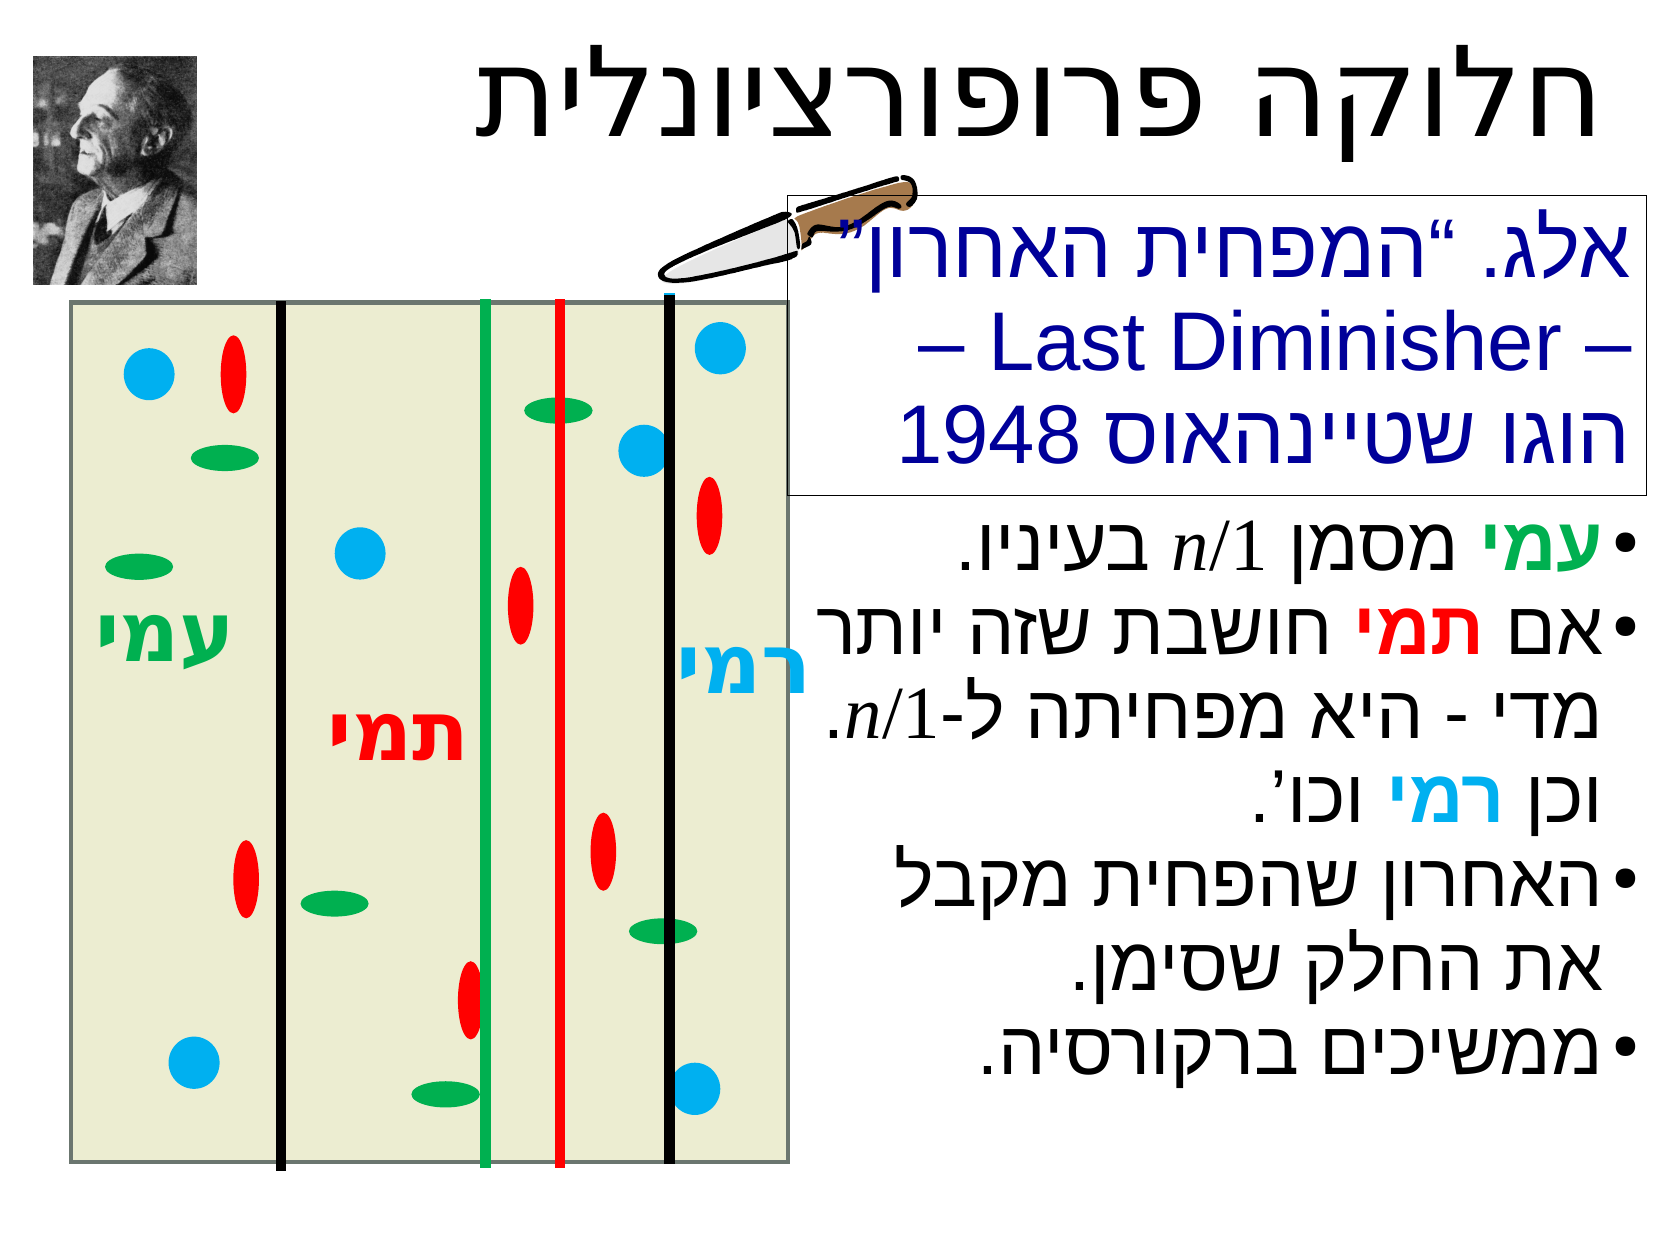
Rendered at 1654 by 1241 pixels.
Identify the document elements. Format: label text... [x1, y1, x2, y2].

text_box תמי [312, 678, 485, 787]
text_box עמי מסמן 1/n בעיניו. אם תמי חושבת שזה יותר מדי - היא מפחיתה ל-1/n. וכן רמי וכו’. האחרון שהפחית מקבל את החלק שסימן. ממשיכים ברקורסיה. [787, 495, 1654, 1111]
text_box [491, 302, 555, 1162]
text_box [71, 302, 276, 1162]
title חלוקה פרופורציונלית [0, 6, 1654, 166]
text_box אלג. “המפחית האחרון” – Last Diminisher – הוגו שטיינהאוס 1948 [787, 195, 1647, 495]
picture [647, 172, 921, 289]
text_box [286, 302, 480, 1162]
text_box עמי [80, 579, 251, 689]
text_box [675, 302, 787, 611]
text_box [565, 302, 664, 1162]
text_box [675, 720, 788, 1162]
text_box רמי [661, 611, 787, 720]
picture [33, 166, 197, 285]
